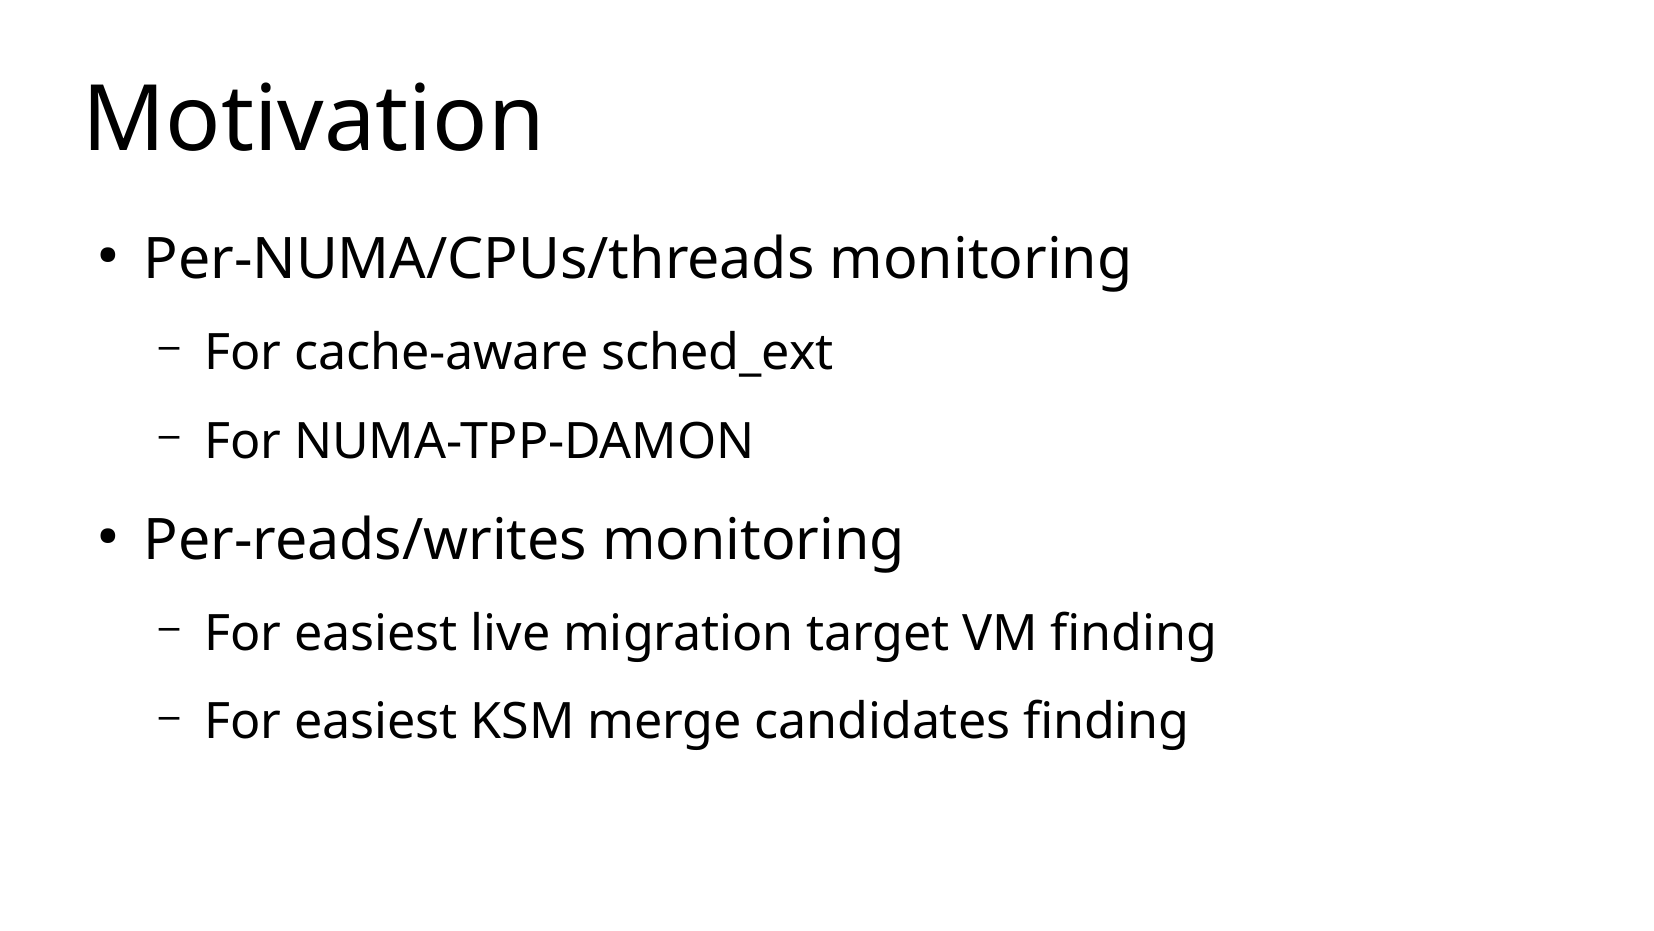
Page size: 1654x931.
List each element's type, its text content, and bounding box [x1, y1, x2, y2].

list Per-NUMA/CPUs/threads monitoring For cache-aware sched_ext For NUMA-TPP-DAMON Per-reads/writes monitoring For easiest live migration target VM finding For easiest KSM merge candidates finding [82, 217, 1571, 758]
title Motivation [82, 37, 1571, 193]
